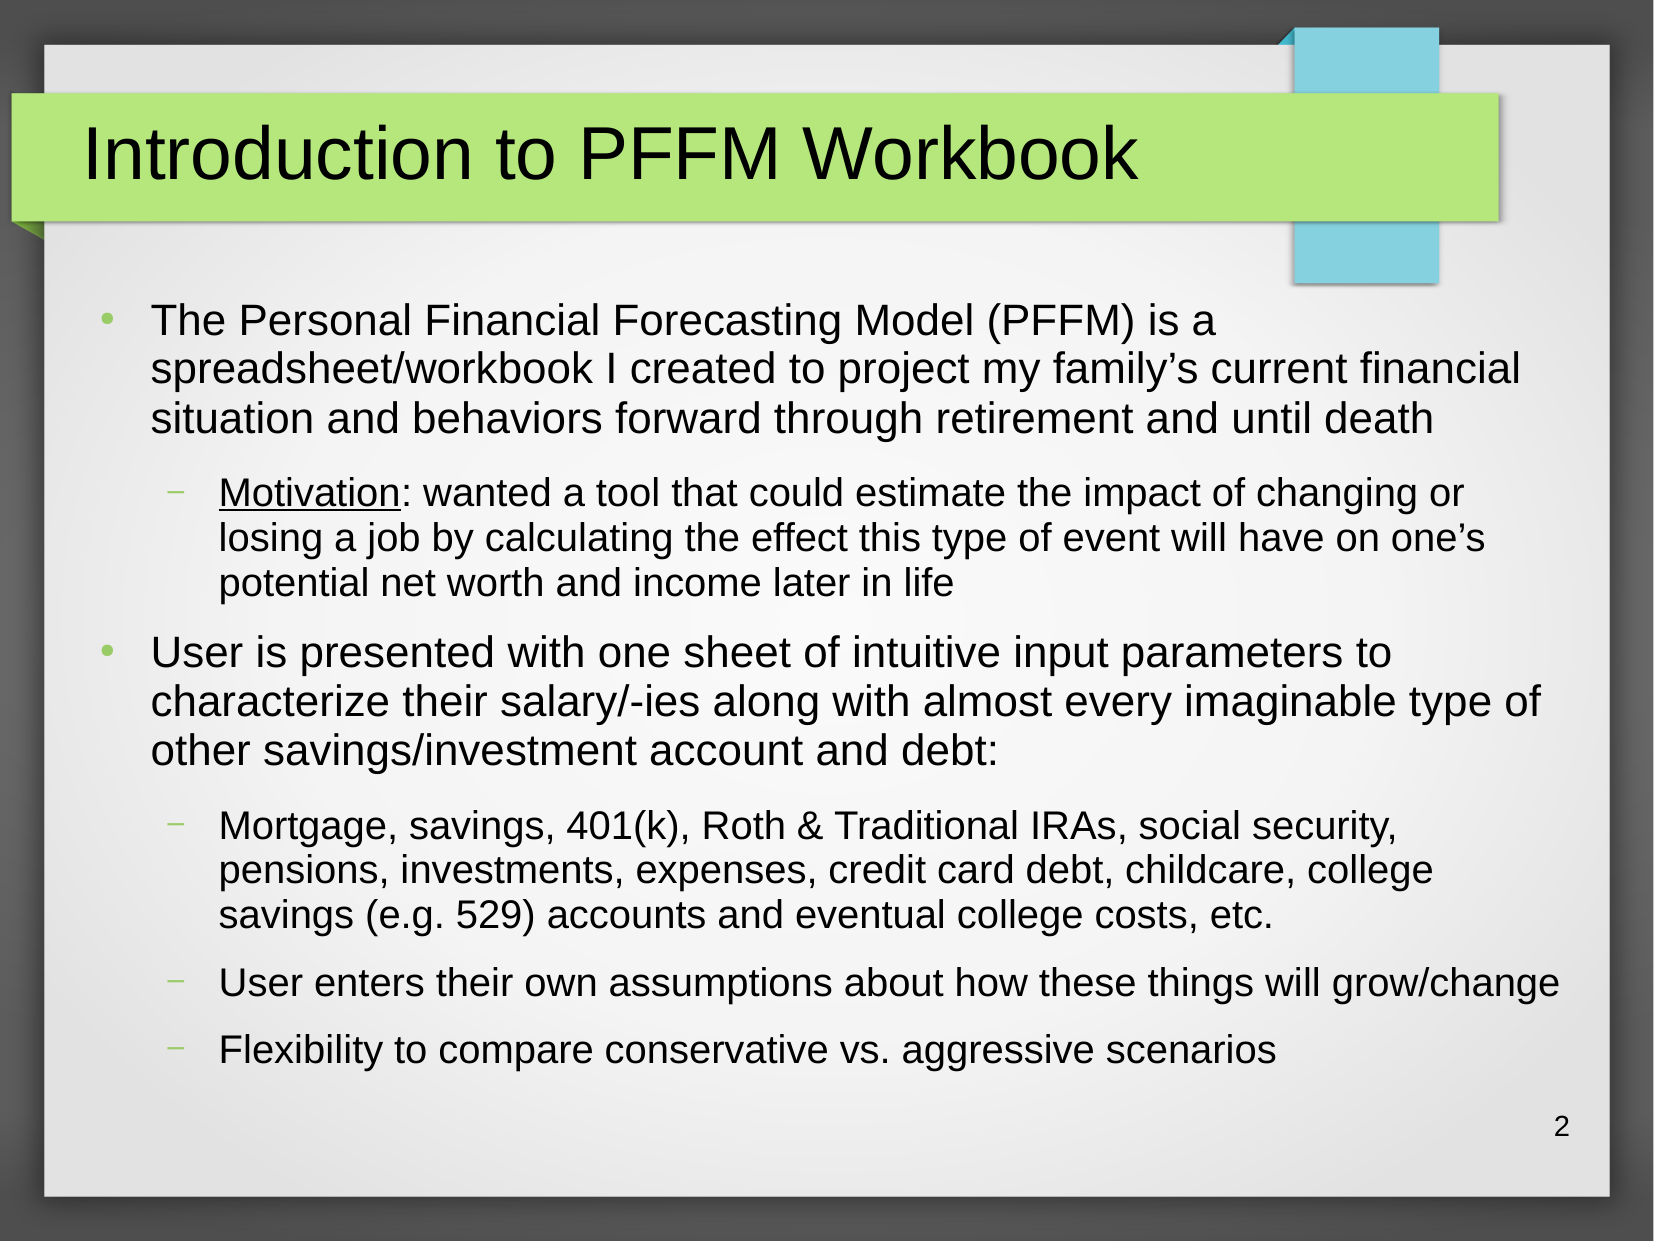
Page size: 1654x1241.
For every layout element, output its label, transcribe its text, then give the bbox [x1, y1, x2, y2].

picture [0, 0, 1654, 1241]
title Introduction to PFFM Workbook [82, 94, 1264, 213]
list The Personal Financial Forecasting Model (PFFM) is a spreadsheet/workbook I created to project my family’s current financial situation and behaviors forward through retirement and until death Motivation: wanted a tool that could estimate the impact of changing or losing a job by calculating the effect this type of event will have on one’s potential net worth and income later in life User is presented with one sheet of intuitive input parameters to characterize their salary/-ies along with almost every imaginable type of other savings/investment account and debt: Mortgage, savings, 401(k), Roth & Traditional IRAs, social security, pensions, investments, expenses, credit card debt, childcare, college savings (e.g. 529) accounts and eventual college costs, etc. User enters their own assumptions about how these things will grow/change Flexibility to compare conservative vs. aggressive scenarios [82, 295, 1571, 1096]
